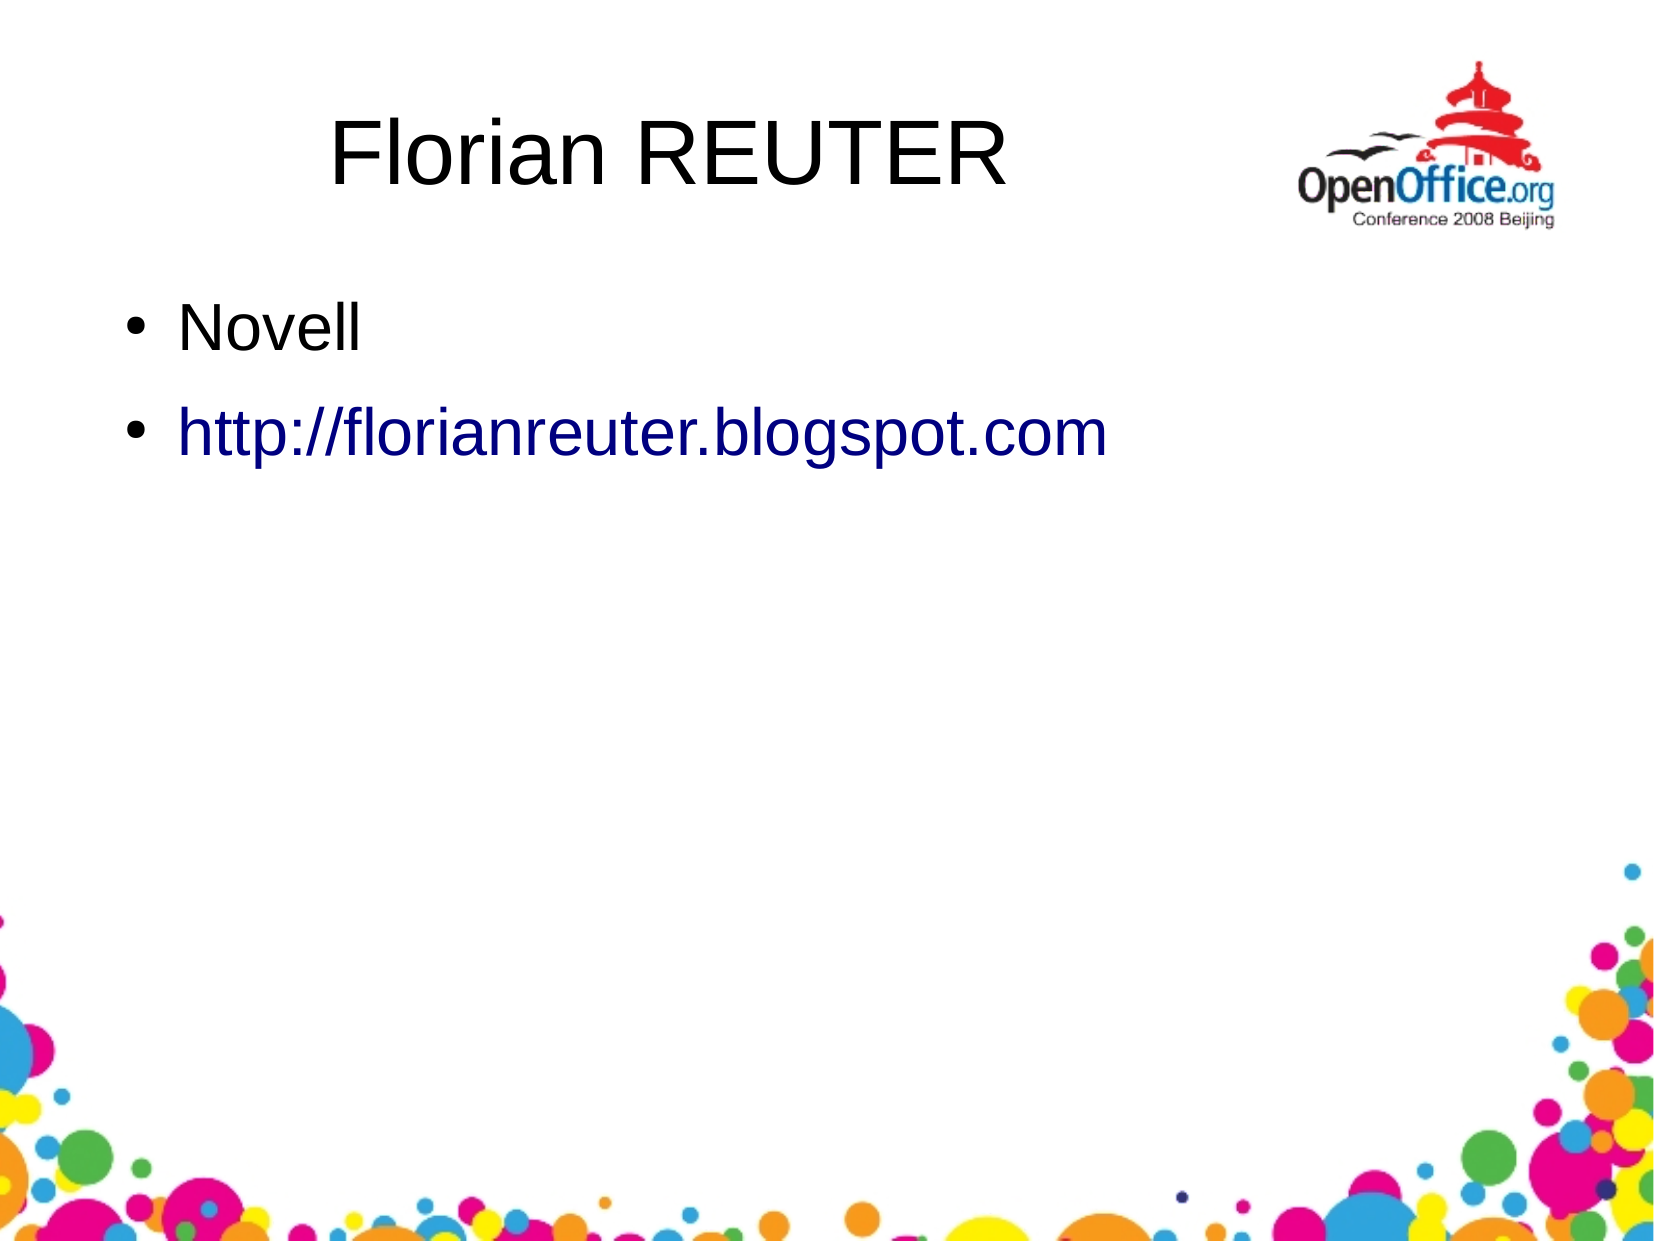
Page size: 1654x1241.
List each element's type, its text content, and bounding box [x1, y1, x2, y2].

picture [1285, 51, 1569, 250]
list Novell http://florianreuter.blogspot.com [88, 290, 1577, 1109]
picture [0, 810, 1654, 1241]
title Florian REUTER [82, 49, 1258, 257]
